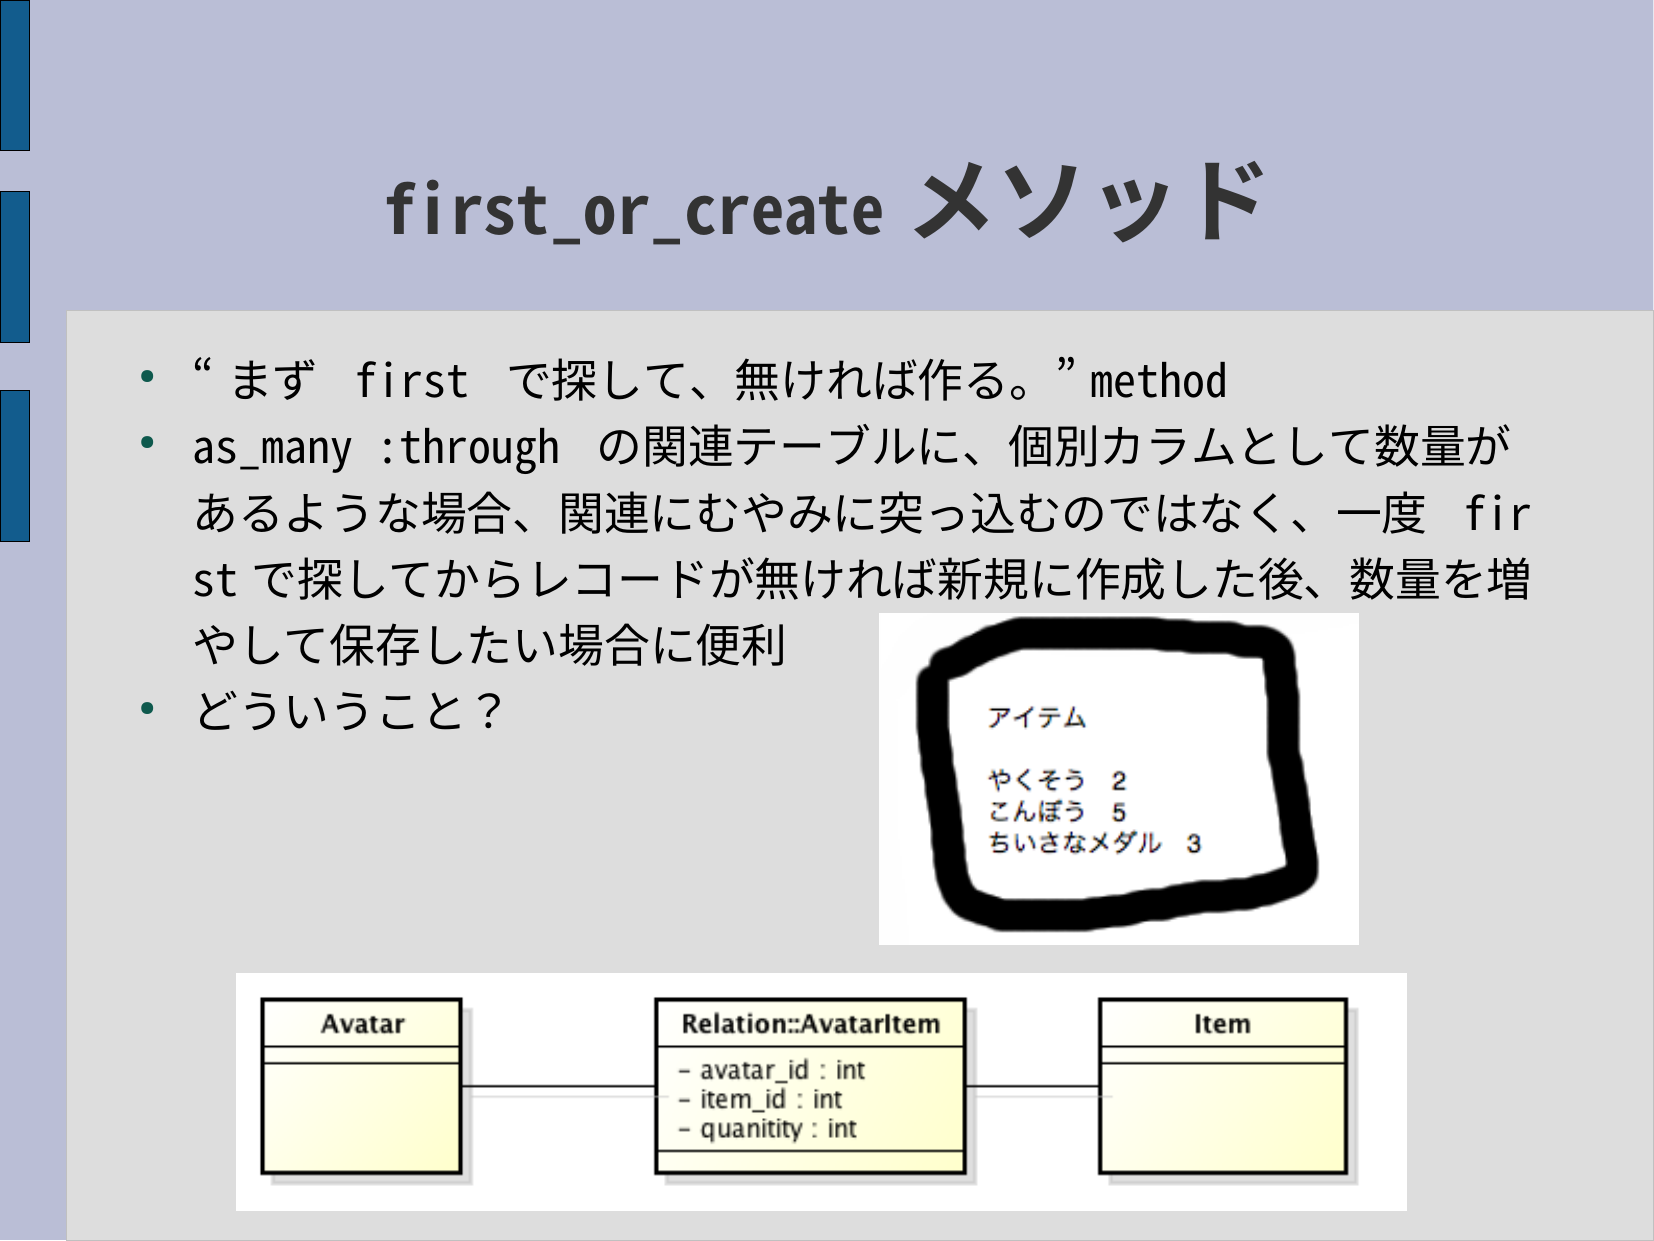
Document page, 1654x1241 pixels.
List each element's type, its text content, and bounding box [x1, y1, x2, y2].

picture [236, 973, 1407, 1211]
list “まず first で探して、無ければ作る。”method as_many :through の関連テーブルに、個別カラムとして数量があるような場合、関連にむやみに突っ込むのではなく、一度 firstで探してからレコードが無ければ新規に作成した後、数量を増やして保存したい場合に便利 どういうこと？ [121, 344, 1534, 1127]
title first_or_createメソッド [121, 91, 1534, 299]
picture [879, 613, 1359, 945]
